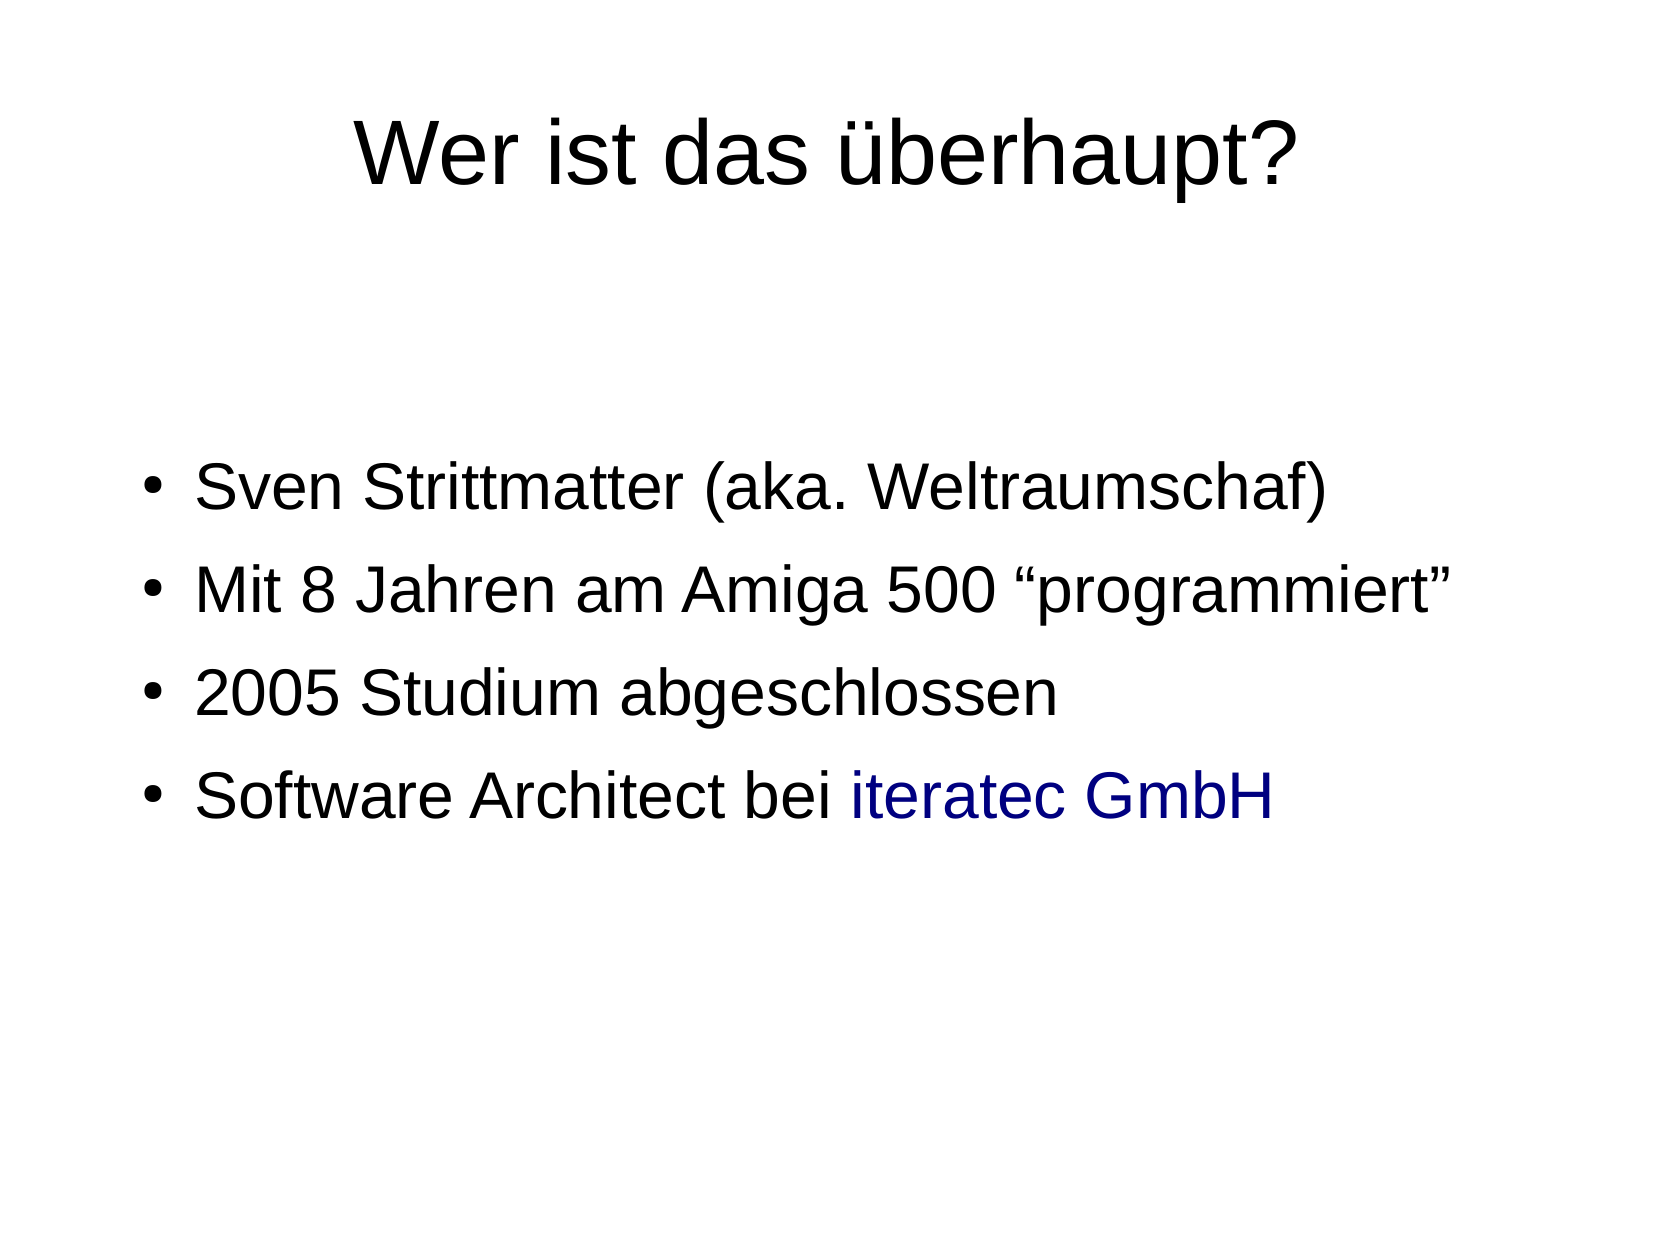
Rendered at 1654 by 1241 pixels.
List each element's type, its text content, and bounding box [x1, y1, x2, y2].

title Wer ist das überhaupt? [82, 49, 1571, 257]
list Sven Strittmatter (aka. Weltraumschaf) Mit 8 Jahren am Amiga 500 “programmiert” 2005 Studium abgeschlossen Software Architect bei iteratec GmbH [124, 449, 1503, 835]
